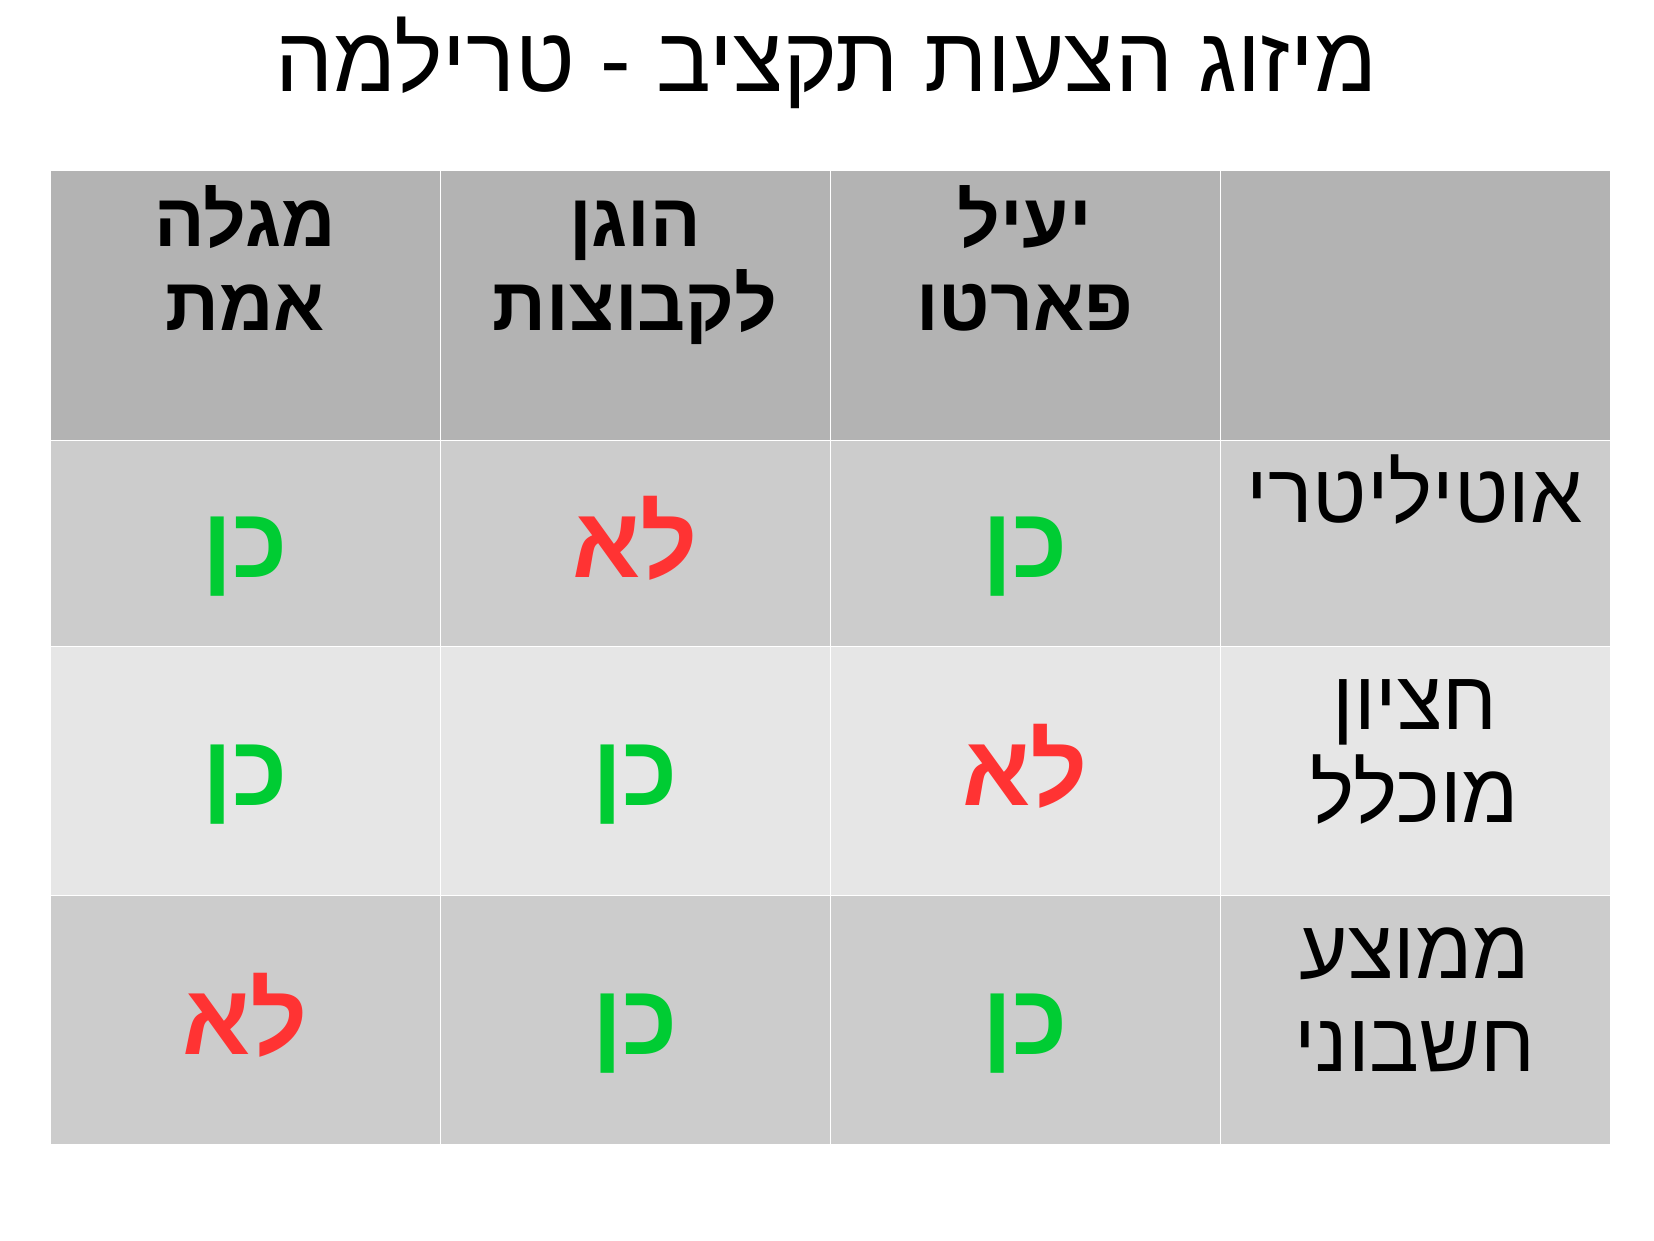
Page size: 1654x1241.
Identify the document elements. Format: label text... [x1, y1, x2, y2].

table_header יעיל פארטו [831, 171, 1220, 440]
title מיזוג הצעות תקציב - טרילמה [0, 0, 1654, 136]
table_cell חציון מוכלל [1221, 647, 1610, 895]
table_header [1221, 171, 1610, 440]
table_cell כן [51, 647, 440, 895]
table_header הוגן לקבוצות [441, 171, 830, 440]
table_cell כן [441, 647, 830, 895]
table_cell כן [51, 441, 440, 646]
table_cell ממוצע חשבוני [1221, 896, 1610, 1144]
table_cell לא [831, 647, 1220, 895]
table_cell כן [831, 896, 1220, 1144]
table_cell כן [831, 441, 1220, 646]
table_cell כן [441, 896, 830, 1144]
table_cell לא [51, 896, 440, 1144]
table_cell לא [441, 441, 830, 646]
table_header מגלה אמת [51, 171, 440, 440]
table_cell אוטיליטרי [1221, 441, 1610, 646]
